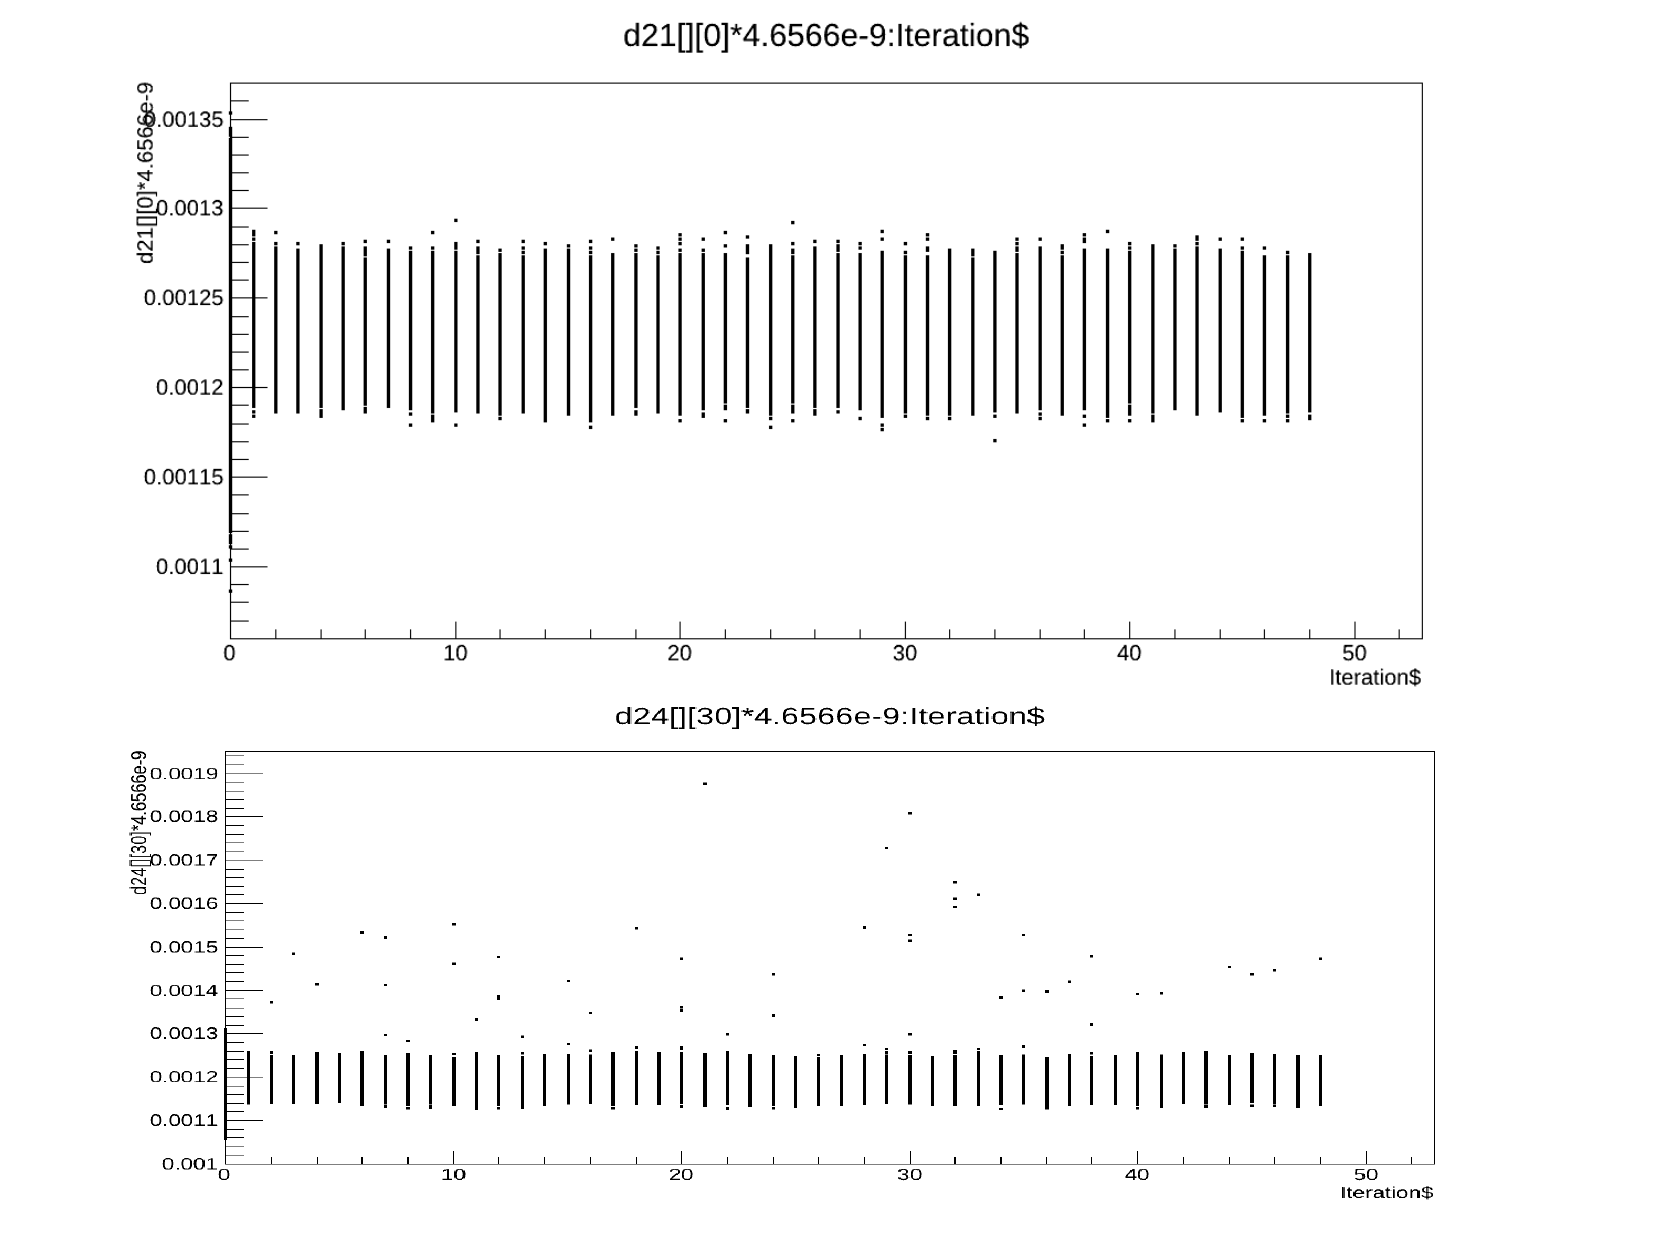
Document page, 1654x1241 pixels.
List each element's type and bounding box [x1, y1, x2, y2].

picture [75, 14, 1586, 1216]
